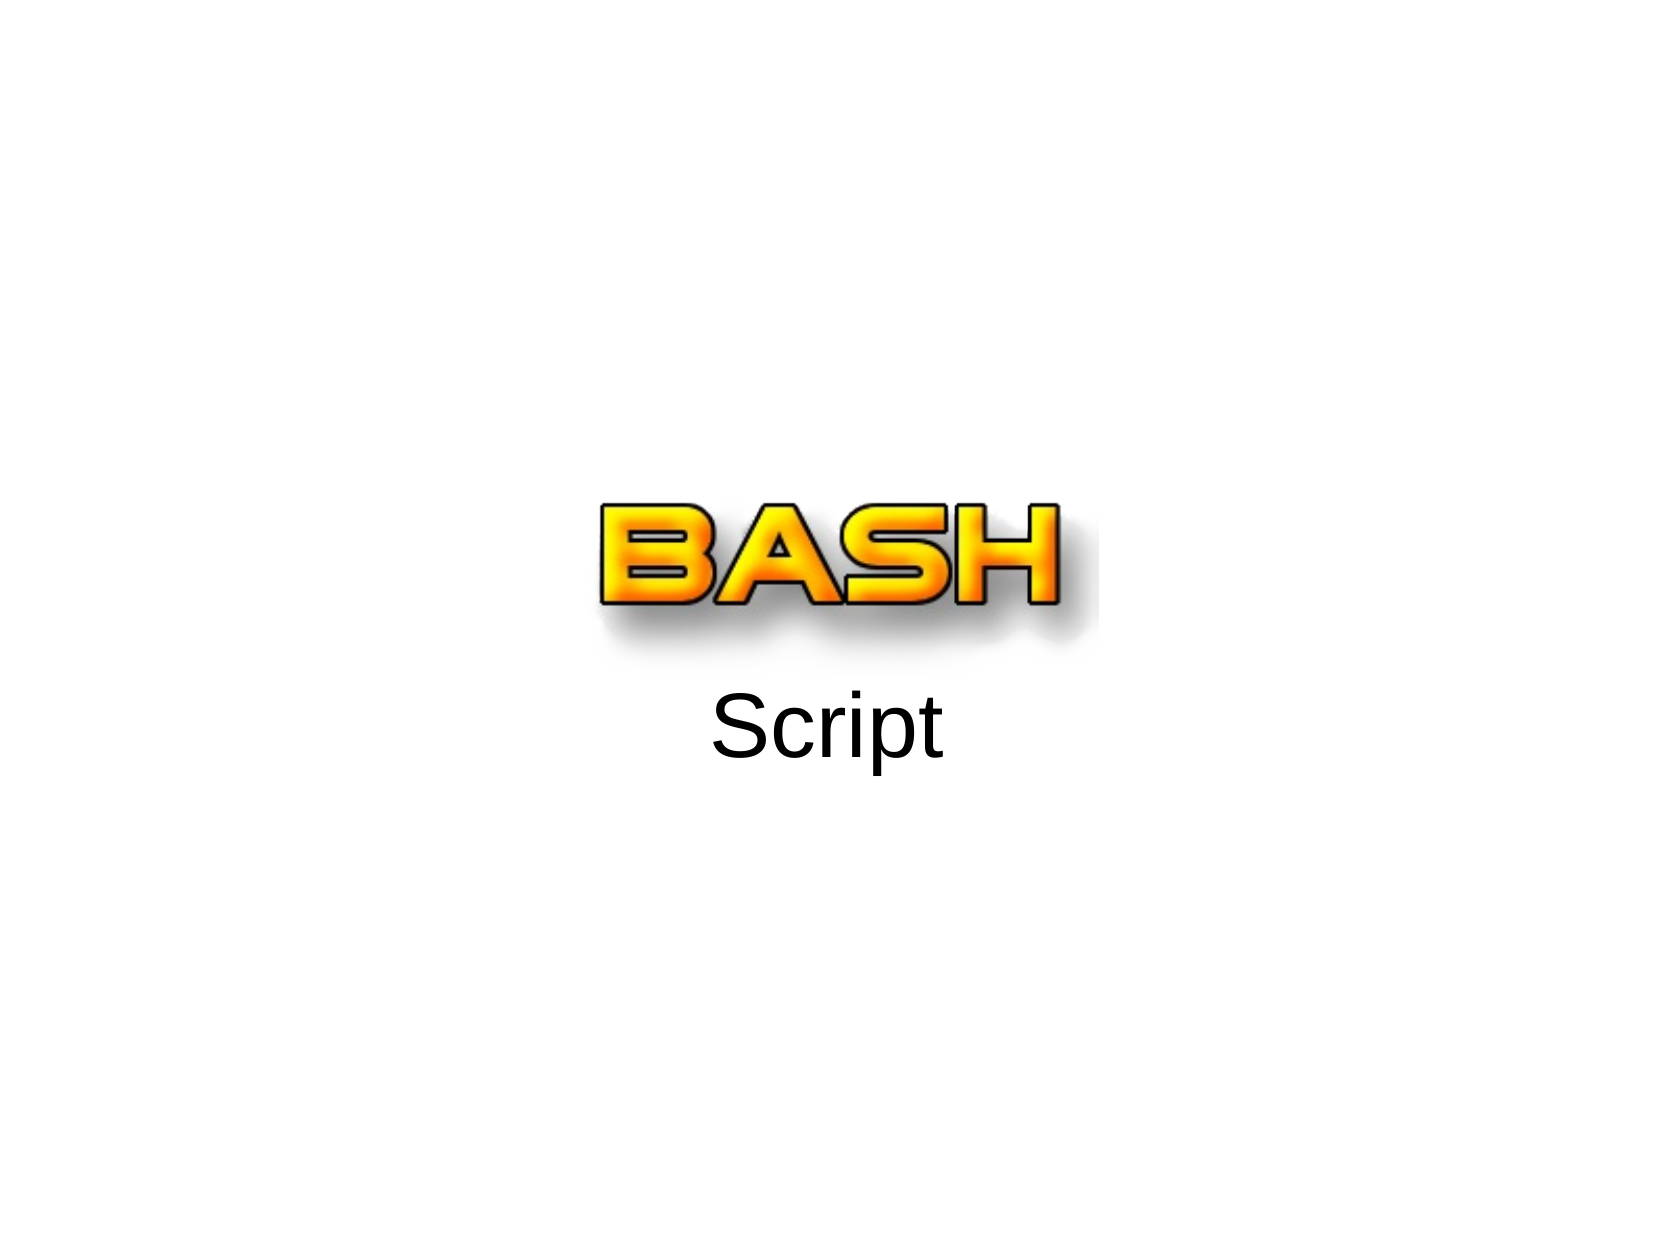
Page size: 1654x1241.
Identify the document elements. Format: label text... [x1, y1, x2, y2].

picture [565, 451, 1099, 629]
title Script [82, 629, 1571, 822]
